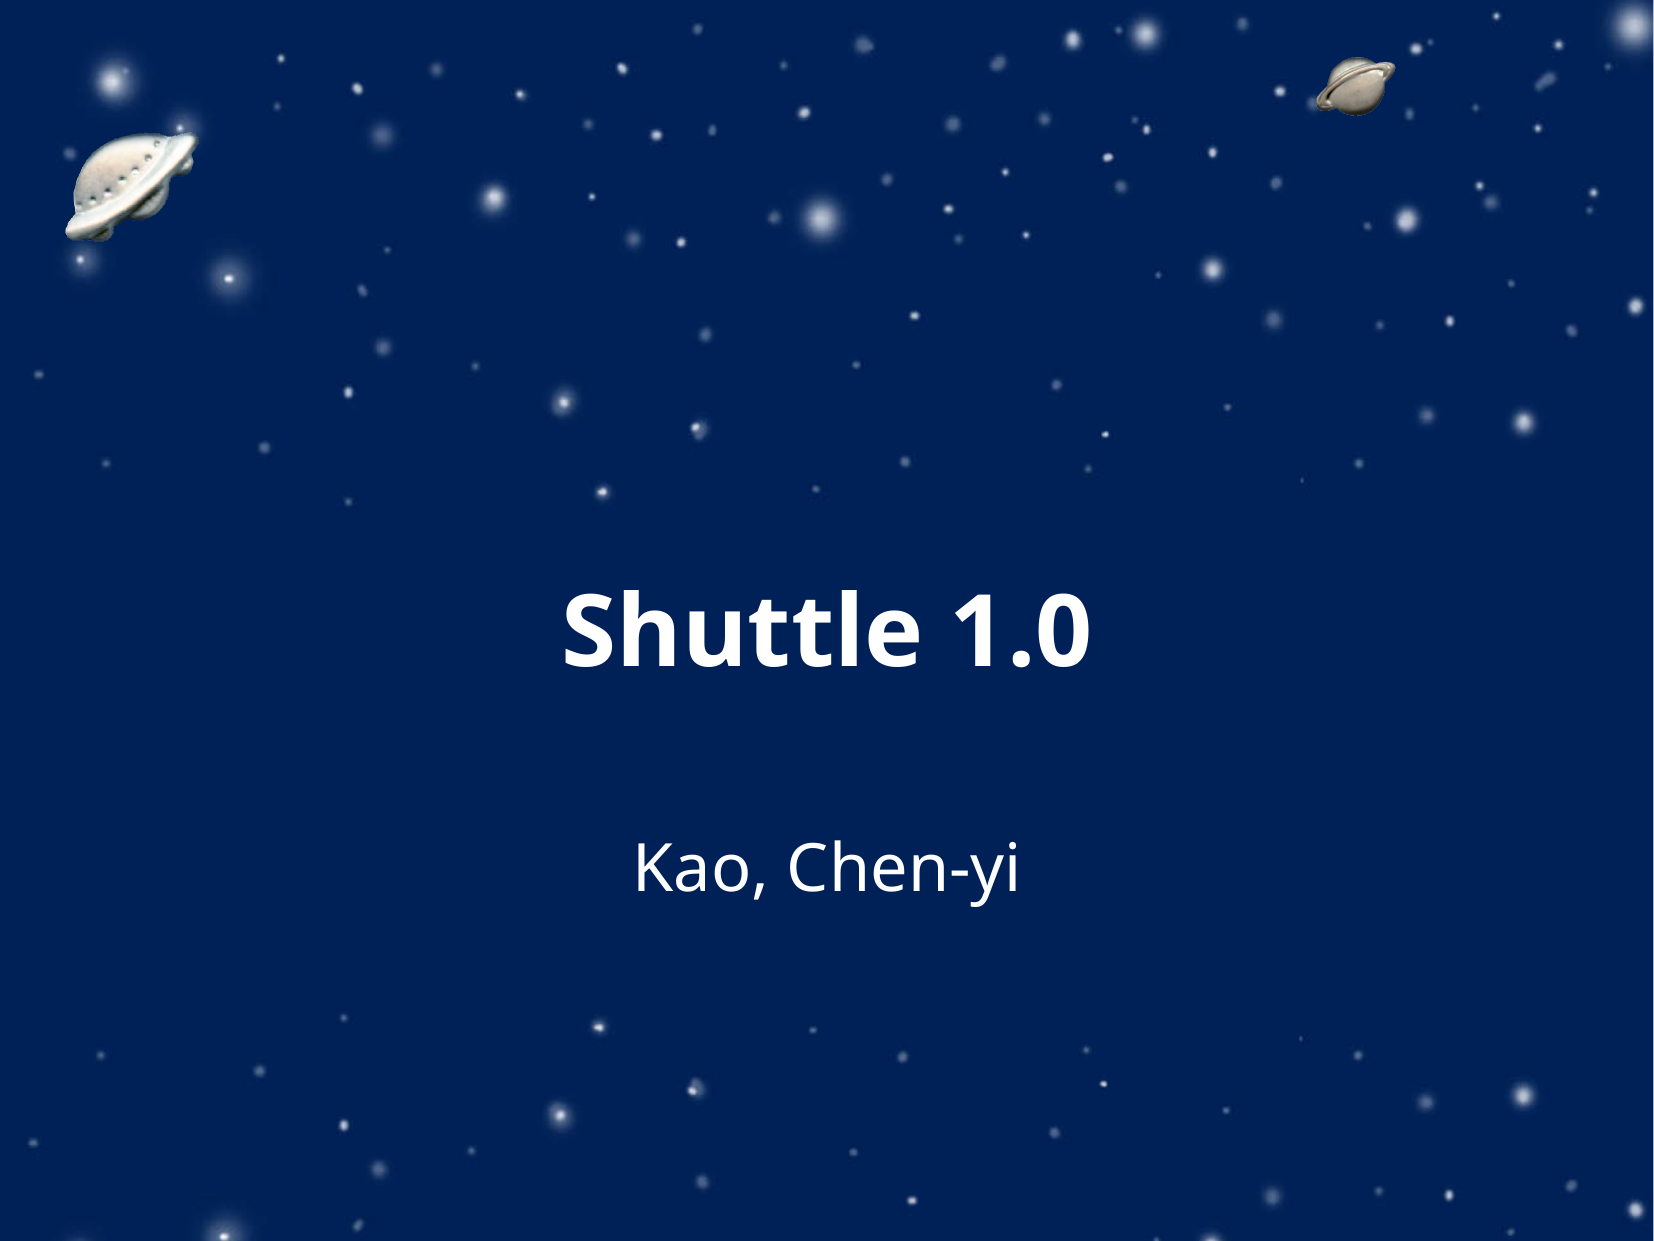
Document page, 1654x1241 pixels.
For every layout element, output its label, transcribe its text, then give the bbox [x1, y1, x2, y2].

picture [0, 0, 1654, 1241]
subtitle Shuttle 1.0 Kao, Chen-yi [121, 344, 1534, 1127]
